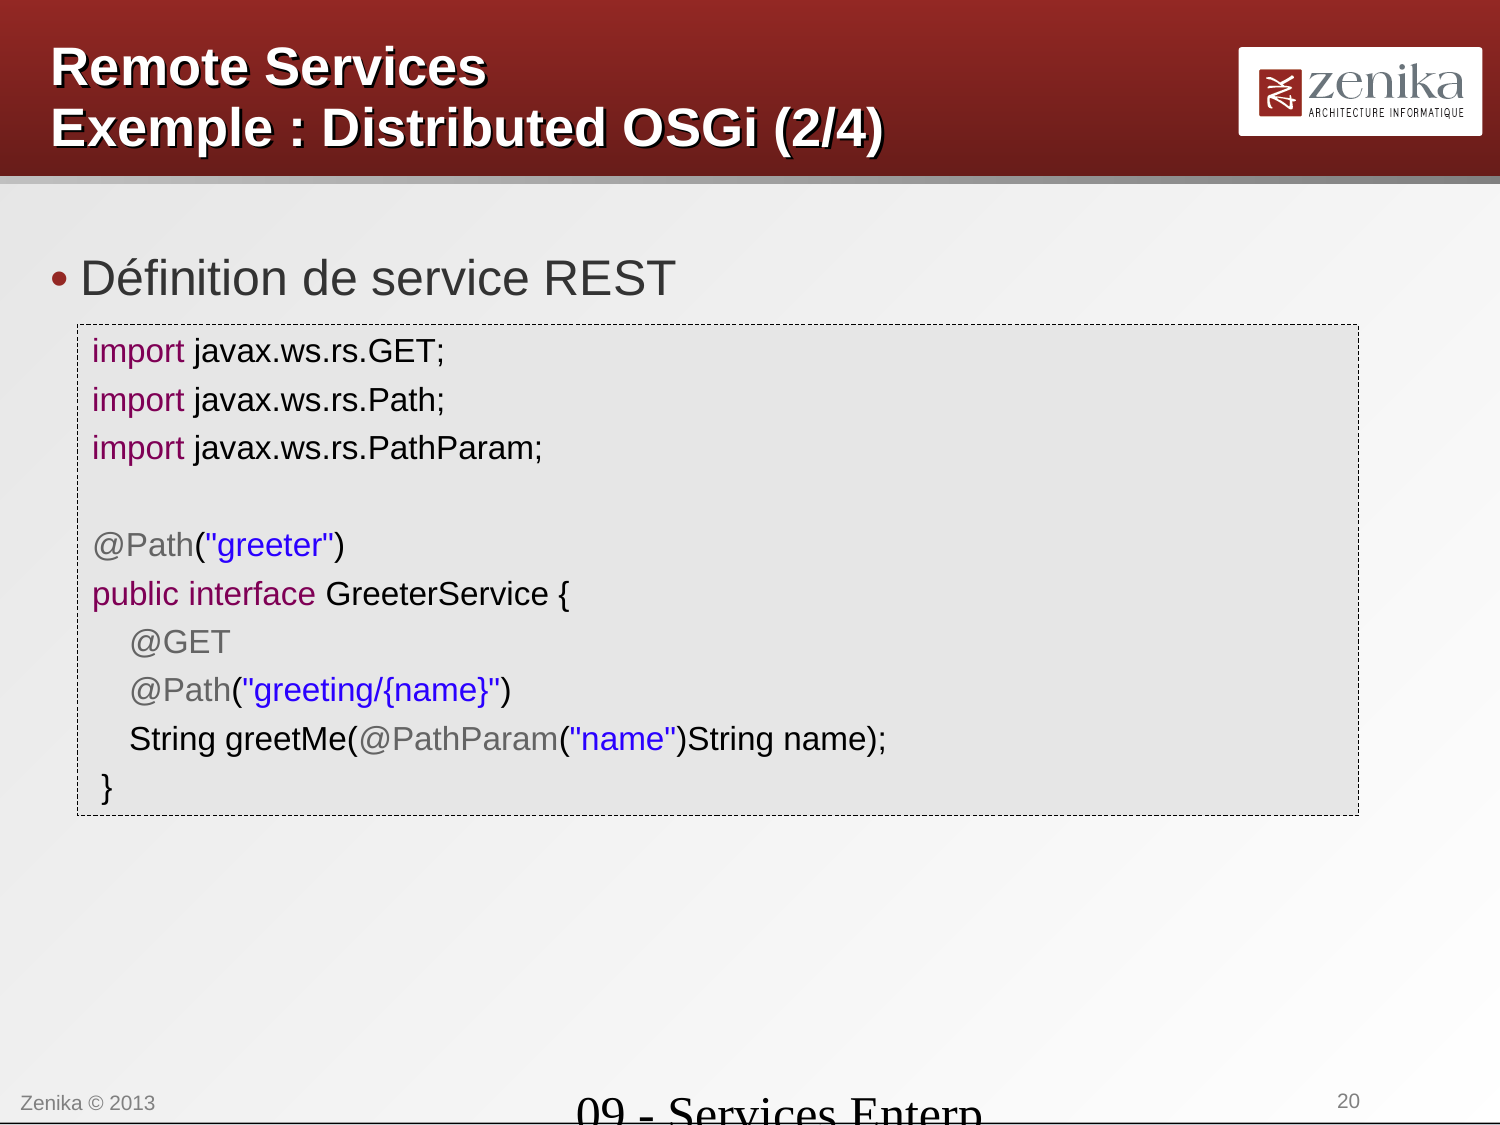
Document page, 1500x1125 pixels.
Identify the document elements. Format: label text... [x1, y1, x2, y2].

picture [1257, 58, 1464, 125]
list Définition de service REST [50, 249, 1435, 1064]
list import javax.ws.rs.GET; import javax.ws.rs.Path; import javax.ws.rs.PathParam; @Path("greeter") public interface GreeterService { @GET @Path("greeting/{name}") String greetMe(@PathParam("name")String name); } [77, 324, 1359, 816]
title Remote Services Exemple : Distributed OSGi (2/4) [50, 15, 1206, 180]
